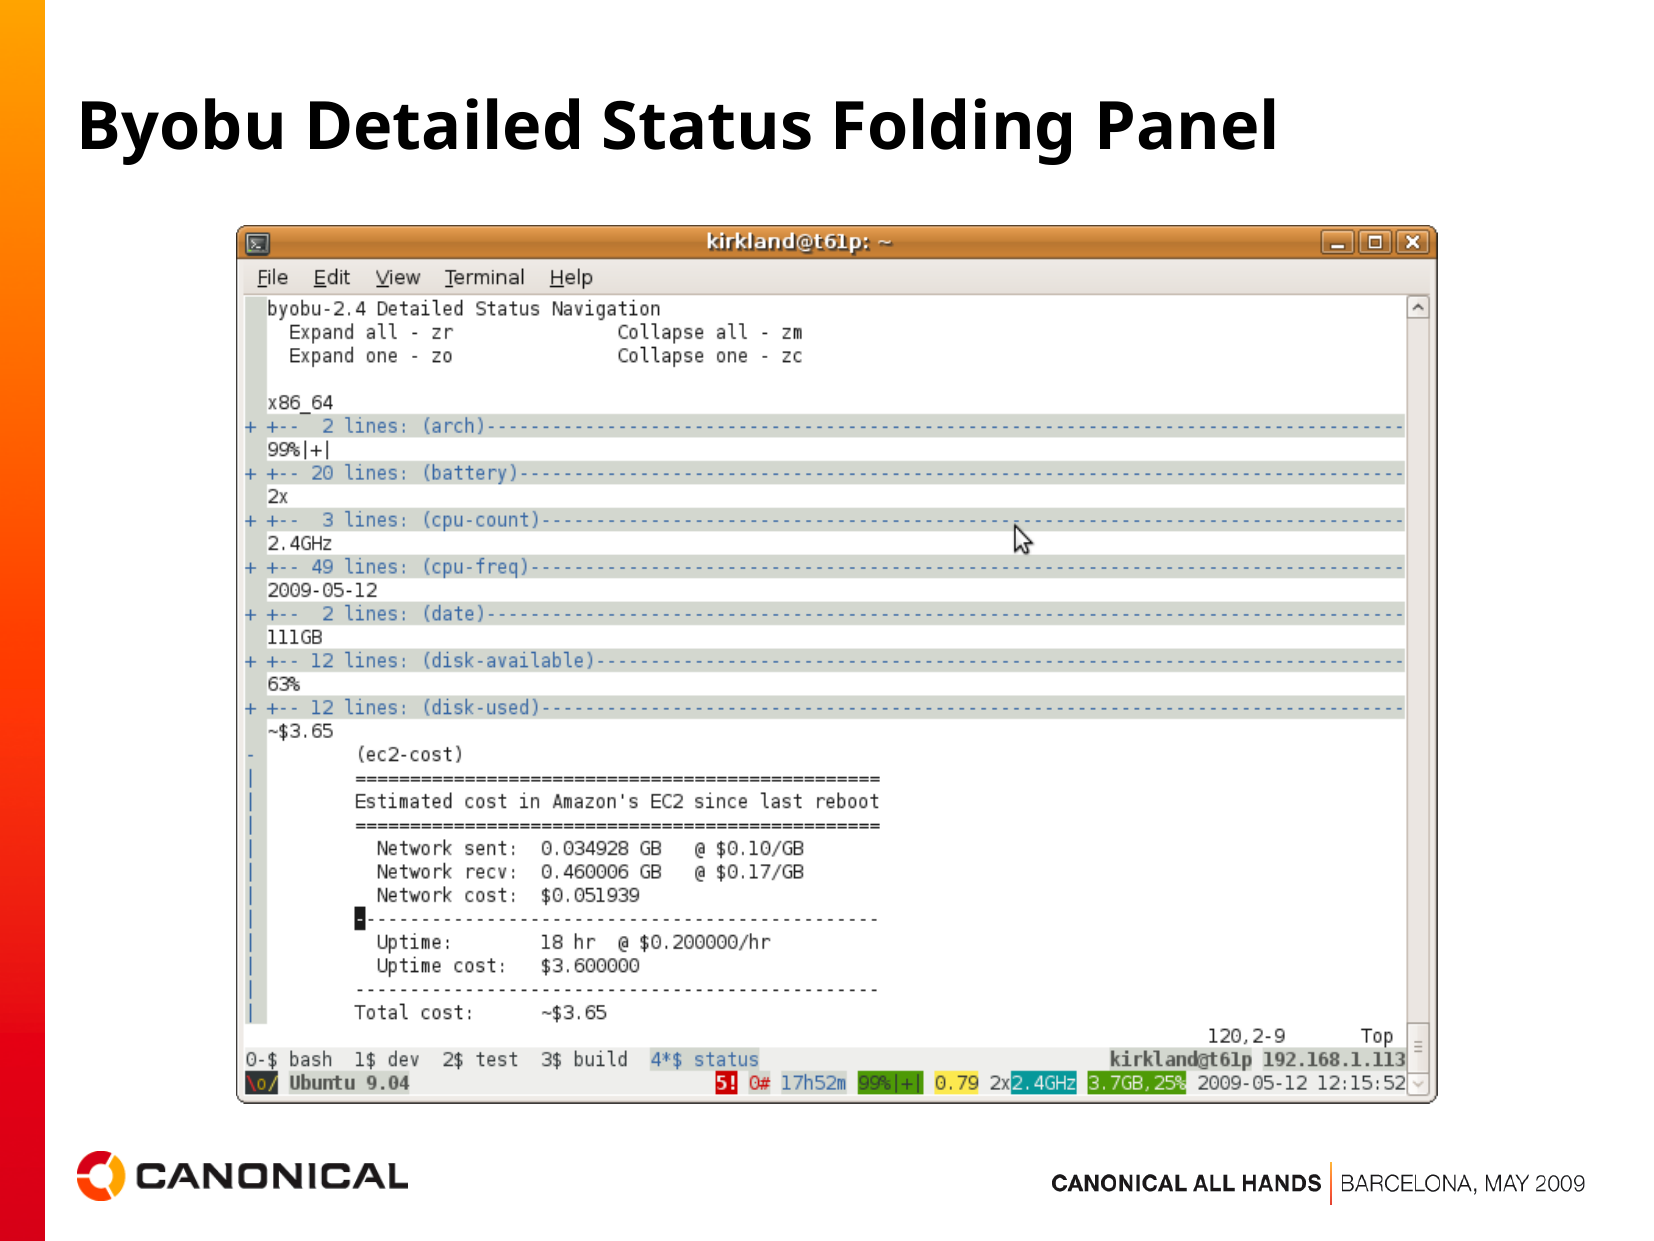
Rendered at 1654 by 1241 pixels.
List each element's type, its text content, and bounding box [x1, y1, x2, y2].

picture [236, 225, 1438, 1104]
picture [0, 0, 45, 1241]
picture [77, 1151, 408, 1201]
title Byobu Detailed Status Folding Panel [76, 48, 1589, 200]
picture [1051, 1162, 1585, 1205]
